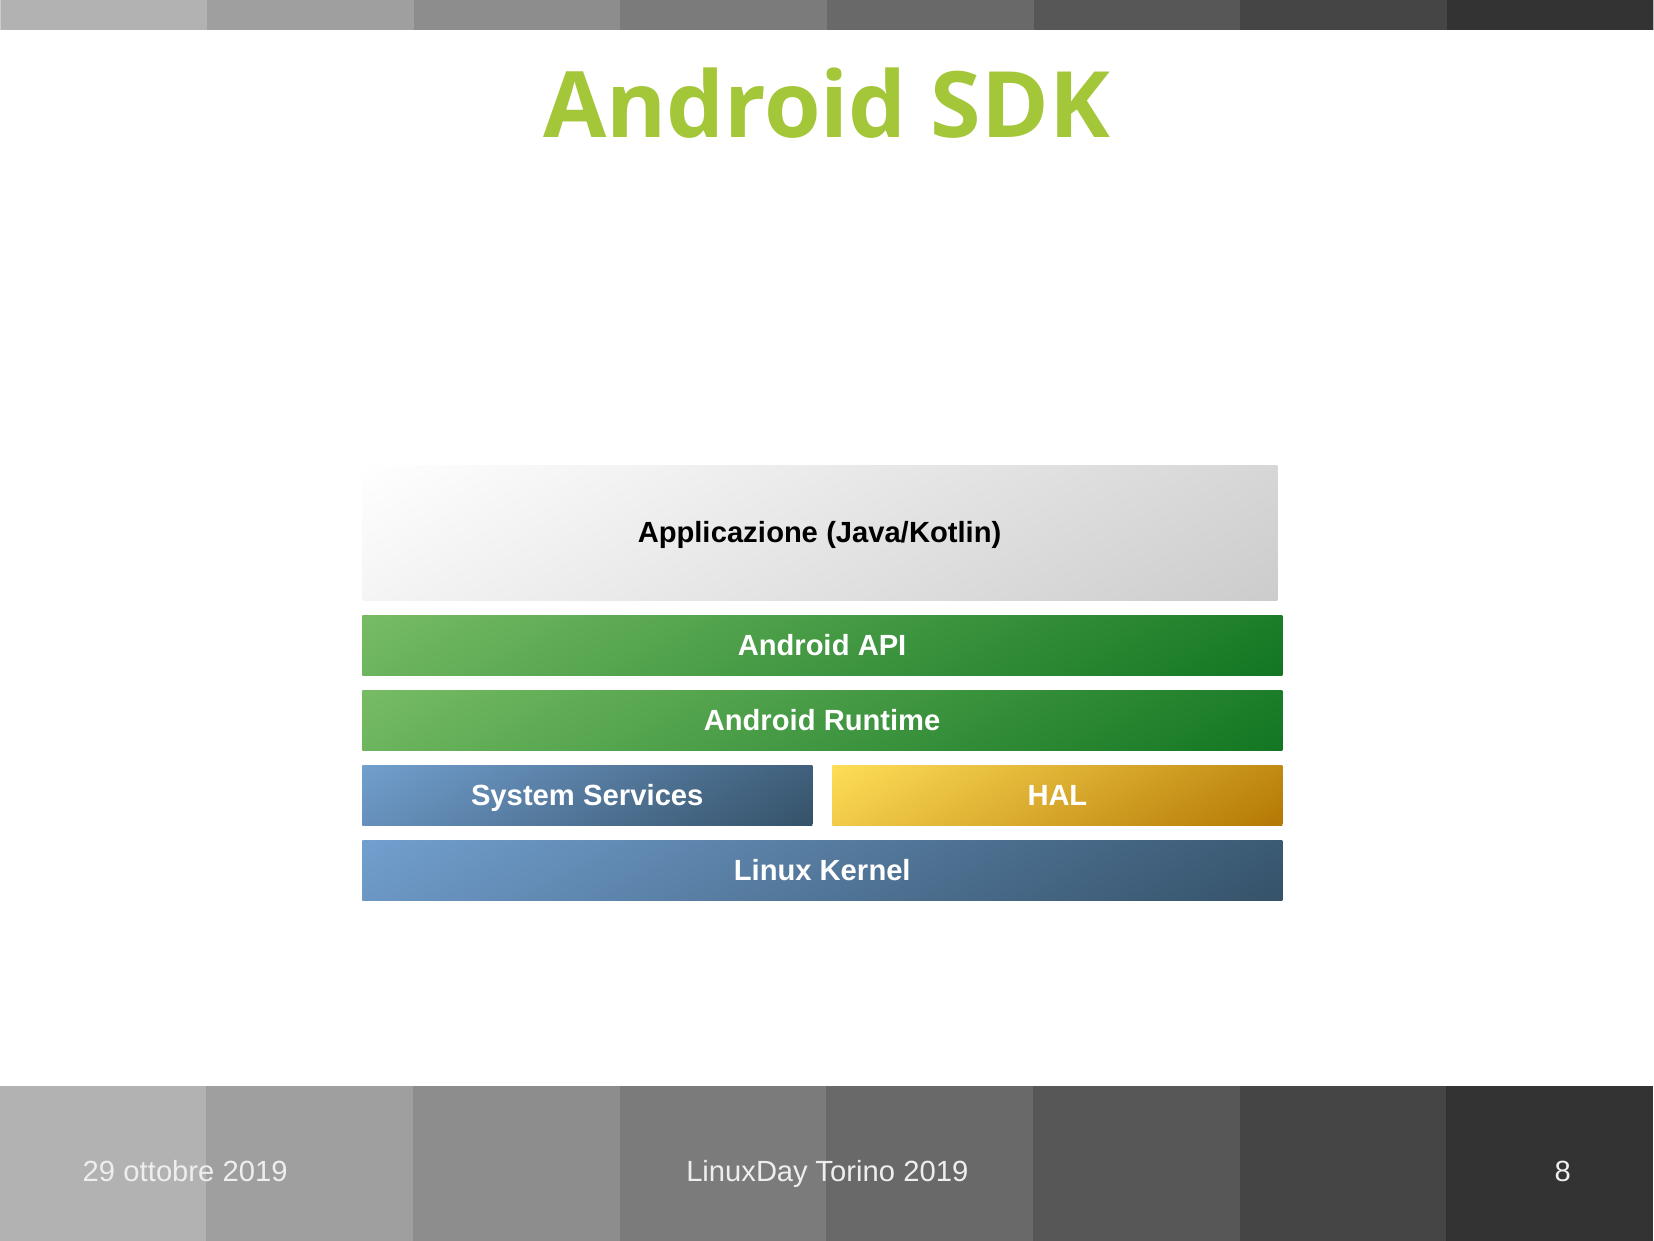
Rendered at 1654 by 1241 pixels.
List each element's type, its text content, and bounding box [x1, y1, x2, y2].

text_box HAL [832, 765, 1283, 826]
text_box Applicazione (Java/Kotlin) [362, 465, 1278, 601]
text_box System Services [362, 765, 813, 826]
text_box Linux Kernel [362, 840, 1283, 901]
title Android SDK [82, 49, 1571, 155]
text_box Android API [362, 615, 1283, 676]
text_box Android Runtime [362, 690, 1283, 751]
